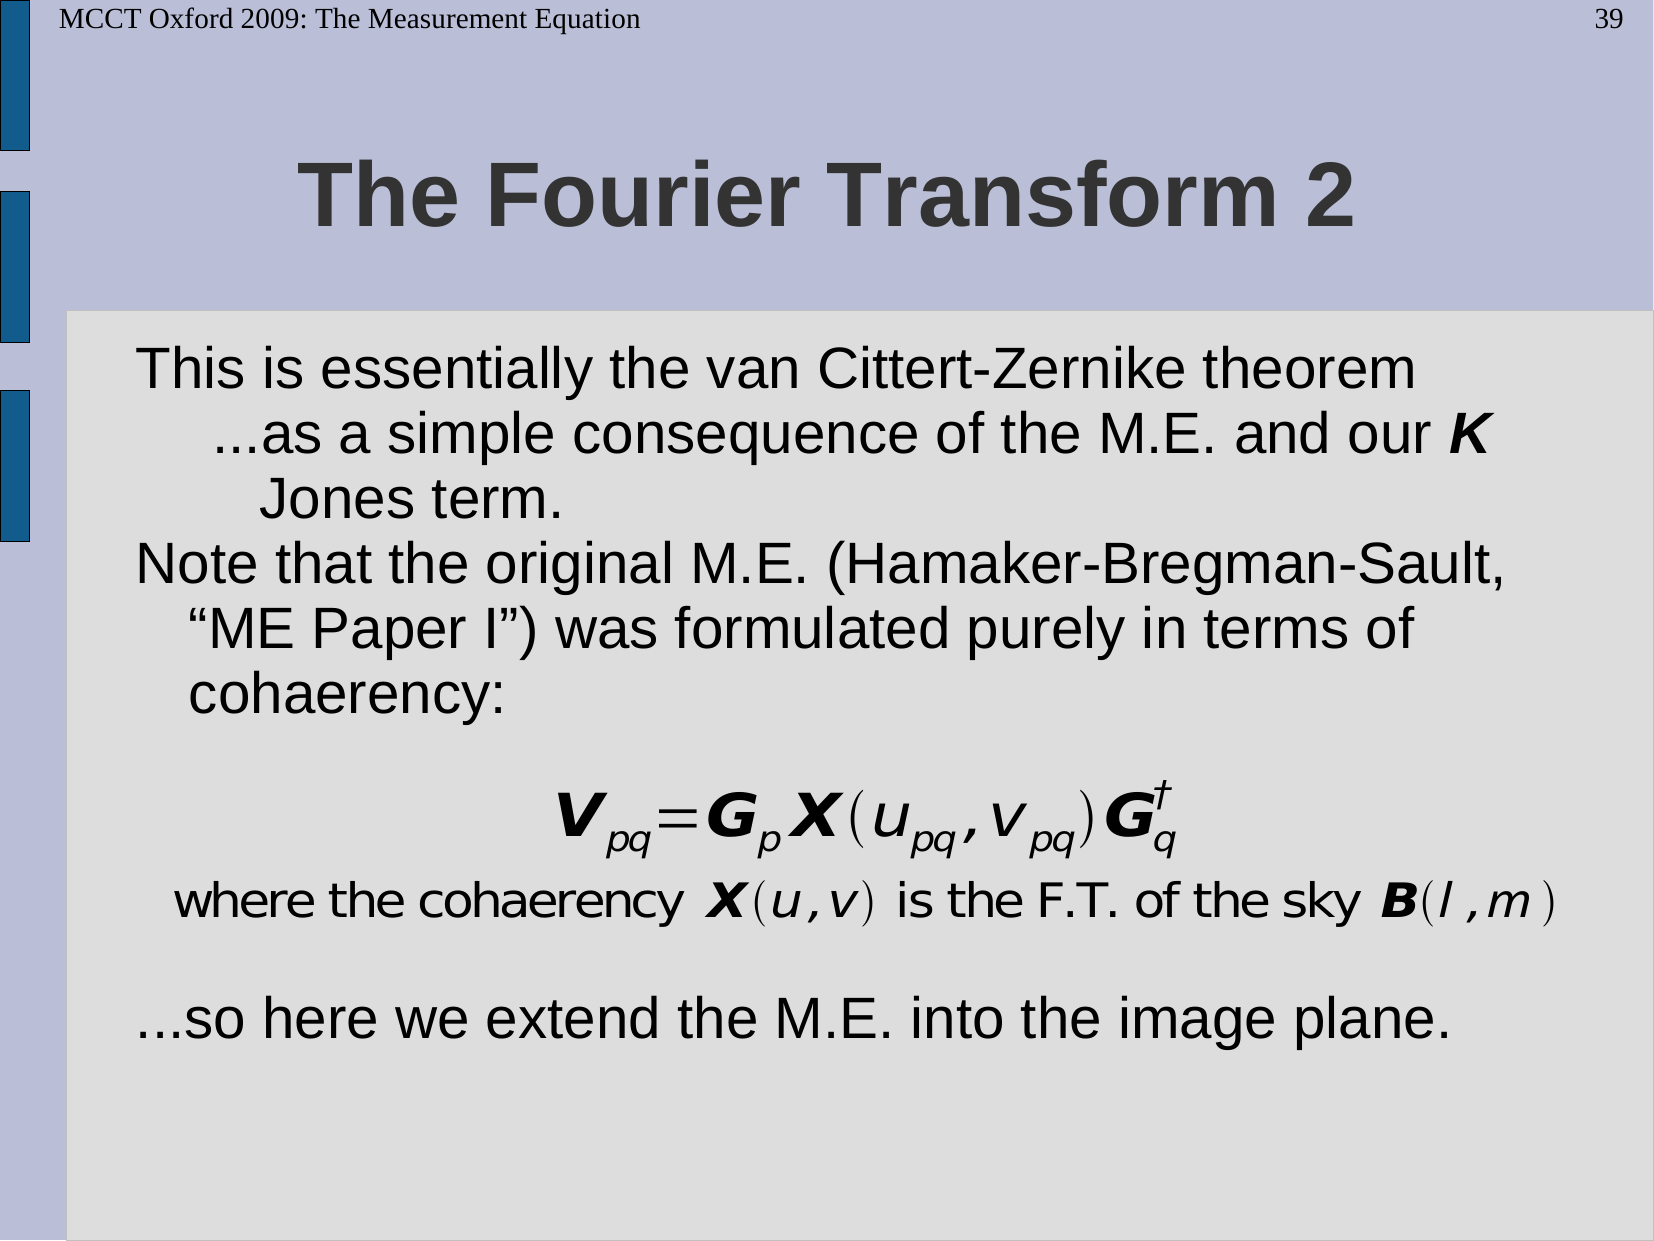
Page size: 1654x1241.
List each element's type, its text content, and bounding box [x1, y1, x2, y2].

chart [1531, 773, 1564, 1004]
list This is essentially the van Cittert-Zernike theorem ...as a simple consequence of the M.E. and our K Jones term. Note that the original M.E. (Hamaker-Bregman-Sault, “ME Paper I”) was formulated purely in terms of cohaerency: ...so here we extend the M.E. into the image plane. [118, 335, 1531, 1152]
title The Fourier Transform 2 [121, 91, 1534, 299]
